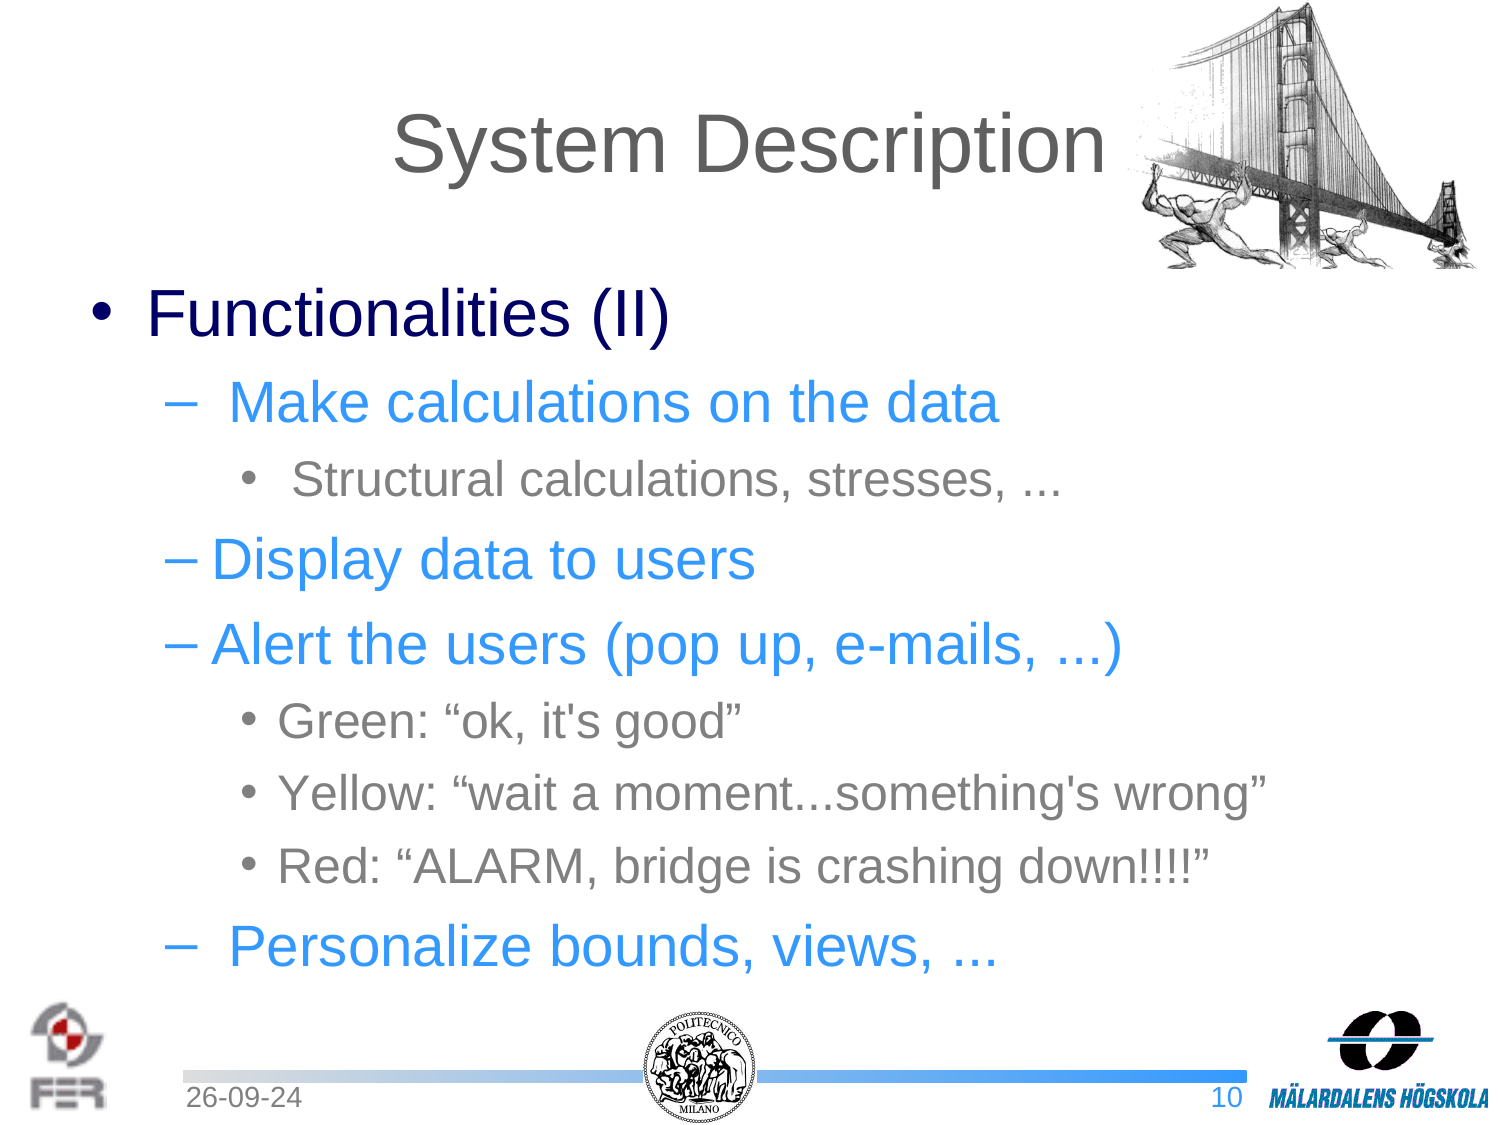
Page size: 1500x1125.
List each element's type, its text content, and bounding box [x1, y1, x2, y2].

picture [1454, 1091, 1459, 1108]
text_box 13-10-23 [171, 1070, 396, 1114]
picture [1122, 0, 1477, 269]
picture [29, 987, 107, 1125]
picture [1368, 1093, 1374, 1104]
picture [643, 1046, 757, 1123]
list Functionalities (II) Make calculations on the data Structural calculations, stresses, ... Display data to users Alert the users (pop up, e-mails, ...) Green: “ok, it's good” Yellow: “wait a moment...something's wrong” Red: “ALARM, bridge is crashing down!!!!” Personalize bounds, views, ... [75, 262, 1426, 1046]
text_box <Nummer> [1186, 1070, 1258, 1114]
picture [1435, 1096, 1441, 1104]
picture [1269, 1011, 1488, 1108]
title System Description [75, 45, 1122, 233]
